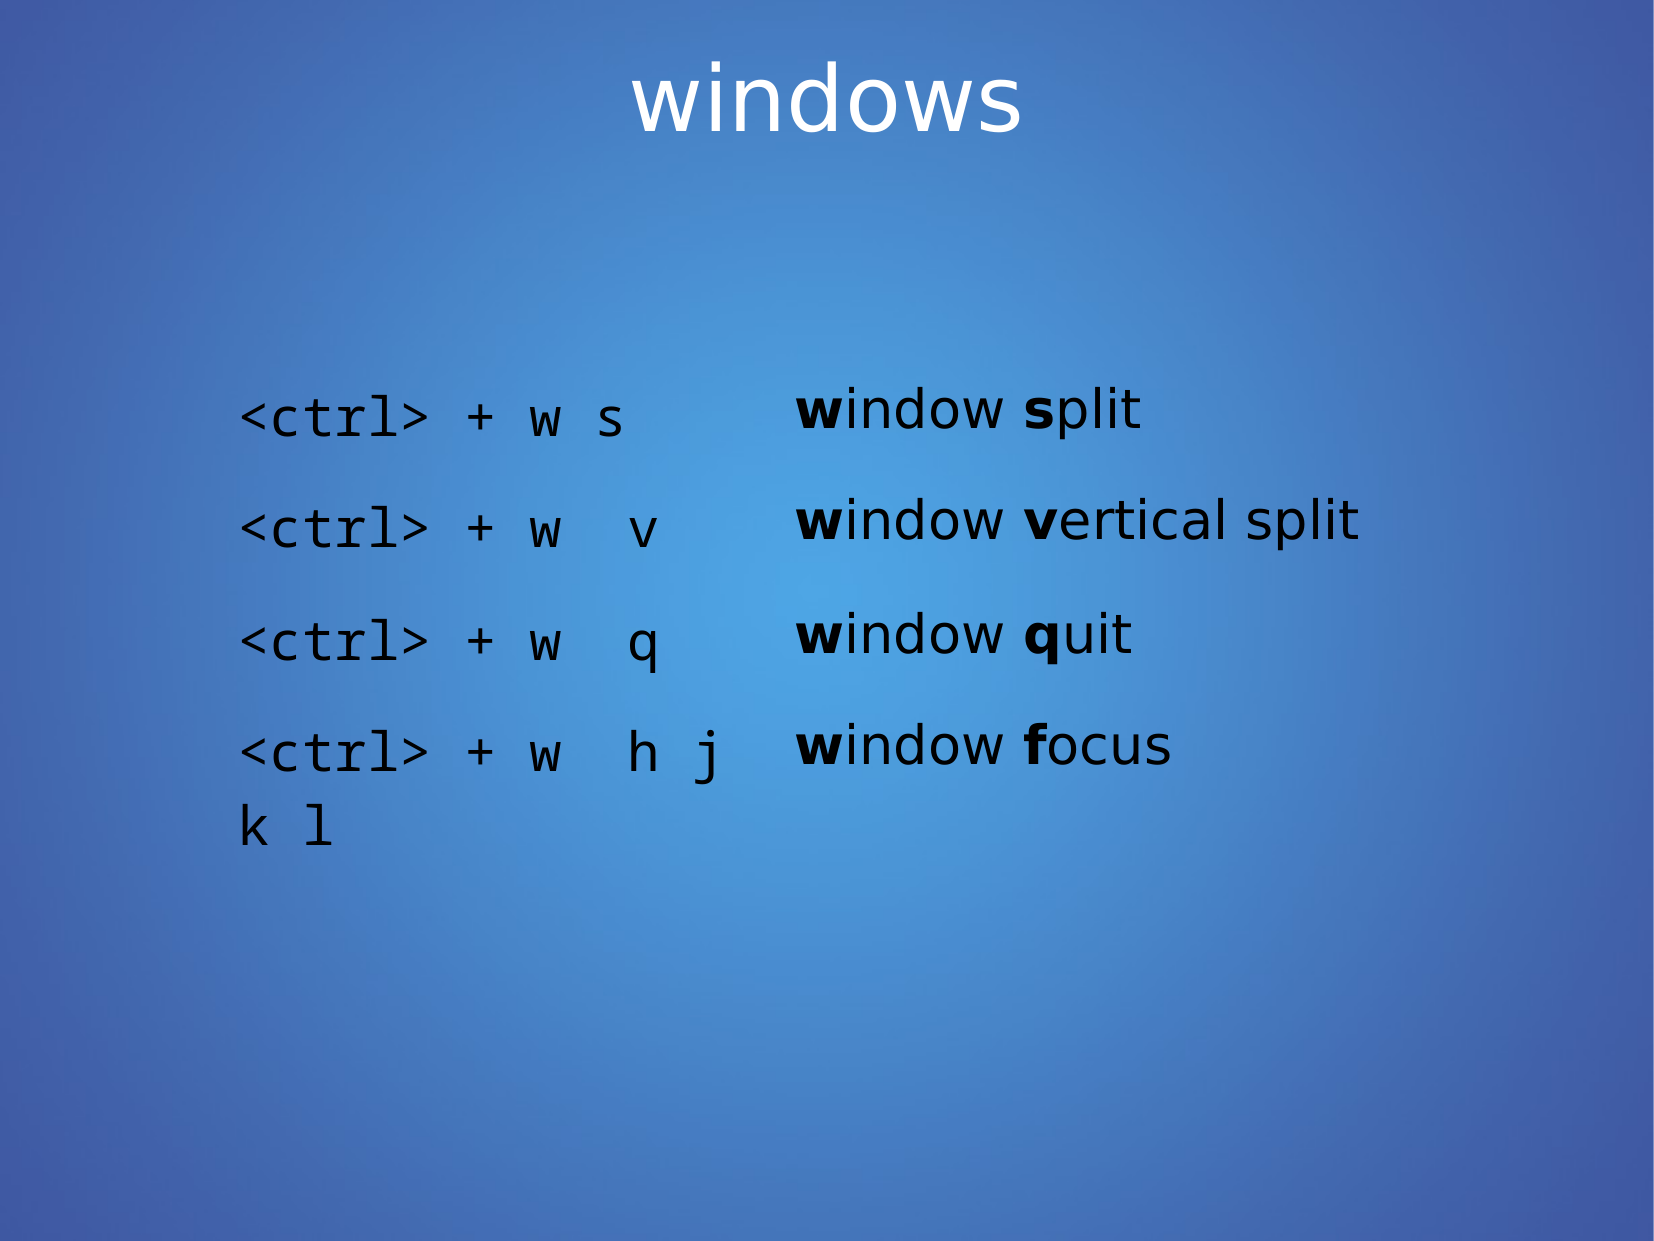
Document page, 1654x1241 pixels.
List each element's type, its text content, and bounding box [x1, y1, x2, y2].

title windows [82, 23, 1571, 175]
table_cell <ctrl> + w v [222, 482, 780, 595]
table_cell window focus [780, 706, 1431, 870]
table_cell window quit [780, 595, 1431, 706]
picture [0, 0, 1654, 1241]
table_cell <ctrl> + w q [222, 595, 780, 706]
table_header window split [780, 371, 1431, 482]
table_header <ctrl> + w s [222, 371, 780, 482]
table_cell window vertical split [780, 482, 1431, 595]
table_cell <ctrl> + w h j k l [222, 706, 780, 870]
